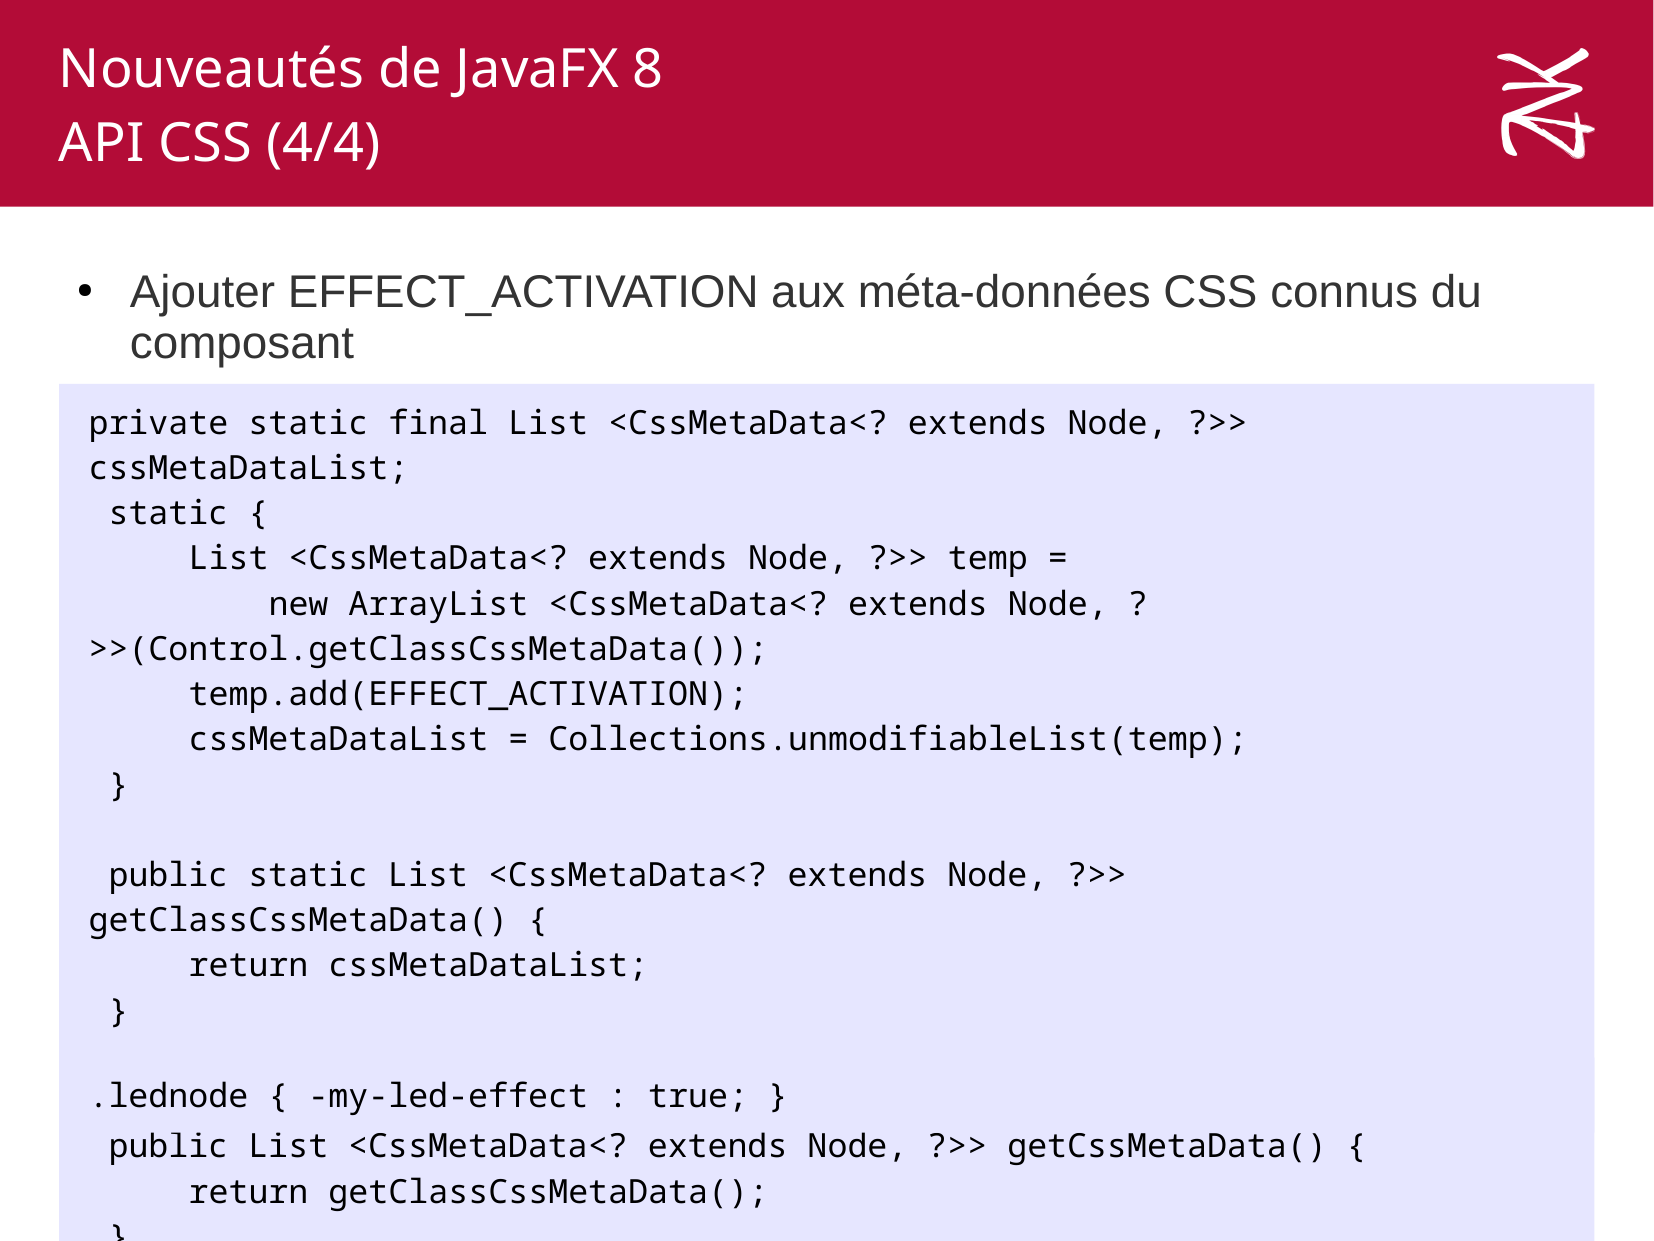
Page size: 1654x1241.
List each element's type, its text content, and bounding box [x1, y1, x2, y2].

text_box private static final List <CssMetaData<? extends Node, ?>> cssMetaDataList; static { List <CssMetaData<? extends Node, ?>> temp = new ArrayList <CssMetaData<? extends Node, ?>>(Control.getClassCssMetaData()); temp.add(EFFECT_ACTIVATION); cssMetaDataList = Collections.unmodifiableList(temp); } public static List <CssMetaData<? extends Node, ?>> getClassCssMetaData() { return cssMetaDataList; } @Override public List <CssMetaData<? extends Node, ?>> getCssMetaData() { return getClassCssMetaData(); } [59, 383, 1595, 950]
text_box .lednode { -my-led-effect : true; } [59, 1057, 1595, 1121]
list Ajouter EFFECT_ACTIVATION aux méta-données CSS connus du composant Utiliser le CSS [59, 265, 1595, 383]
title Nouveautés de JavaFX 8 API CSS (4/4) [59, 29, 1595, 178]
